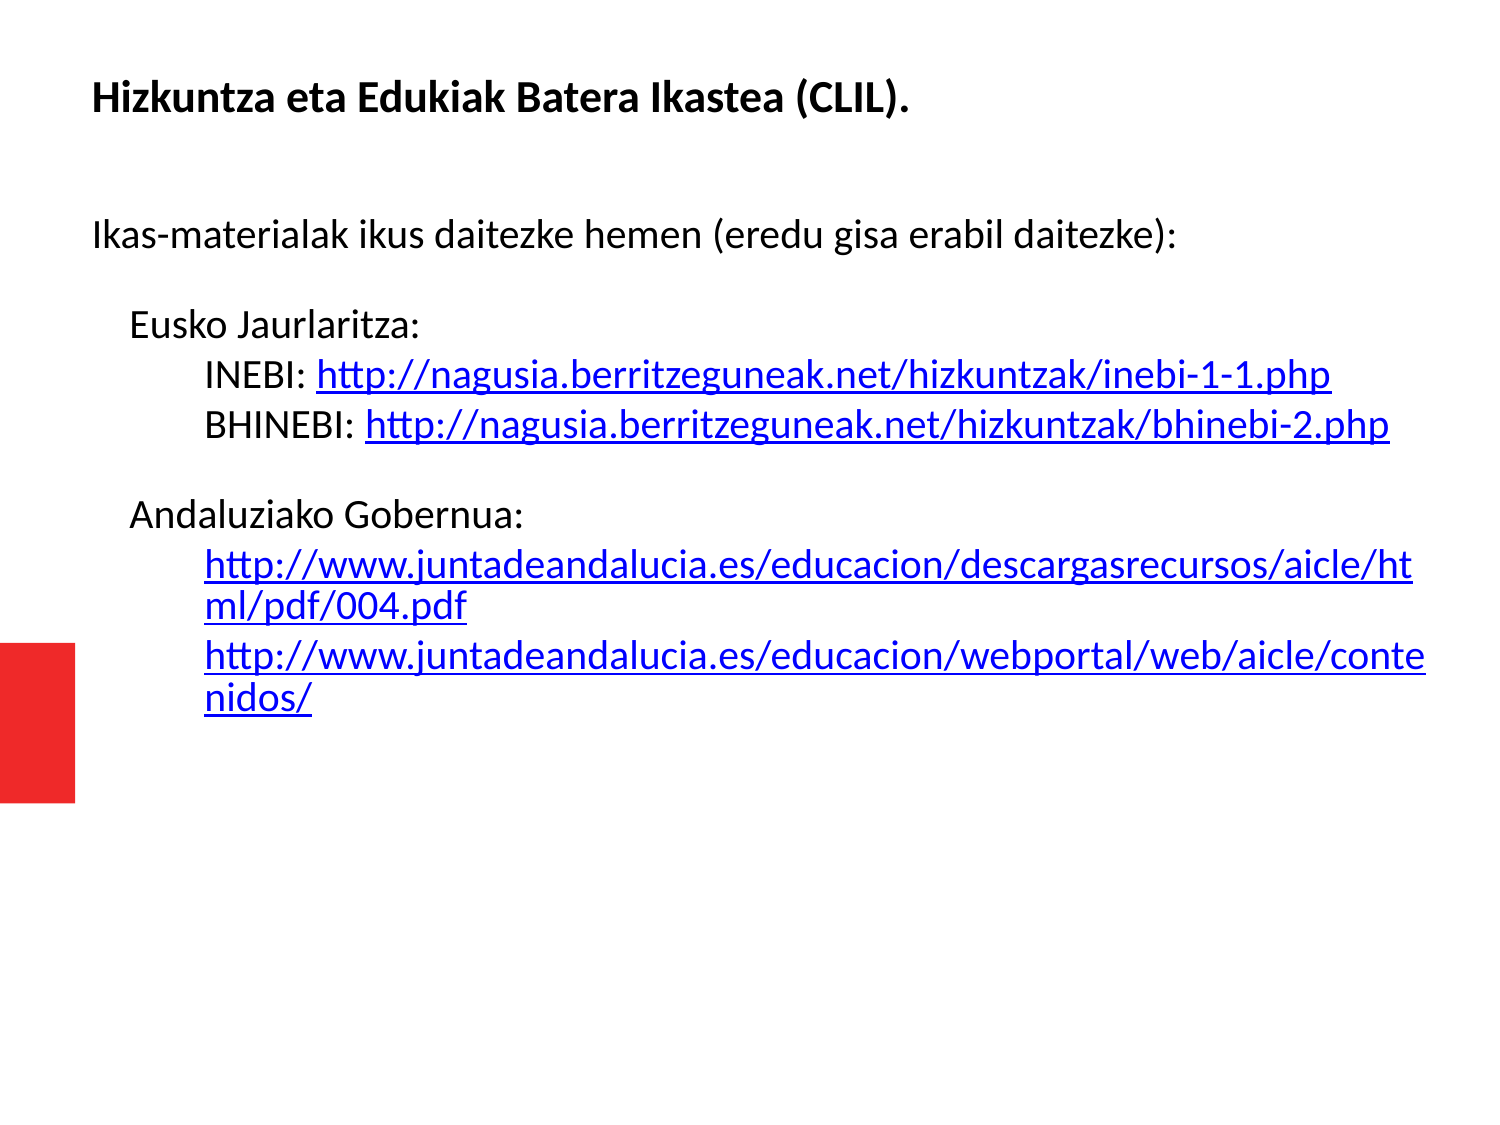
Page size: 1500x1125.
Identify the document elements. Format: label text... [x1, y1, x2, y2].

list Hizkuntza eta Edukiak Batera Ikastea (CLIL). Ikas-materialak ikus daitezke hemen (eredu gisa erabil daitezke): Eusko Jaurlaritza: INEBI: http://nagusia.berritzeguneak.net/hizkuntzak/inebi-1-1.php BHINEBI: http://nagusia.berritzeguneak.net/hizkuntzak/bhinebi-2.php Andaluziako Gobernua: http://www.juntadeandalucia.es/educacion/descargasrecursos/aicle/html/pdf/004.pdf http://www.juntadeandalucia.es/educacion/webportal/web/aicle/contenidos/ [76, 59, 1449, 1048]
